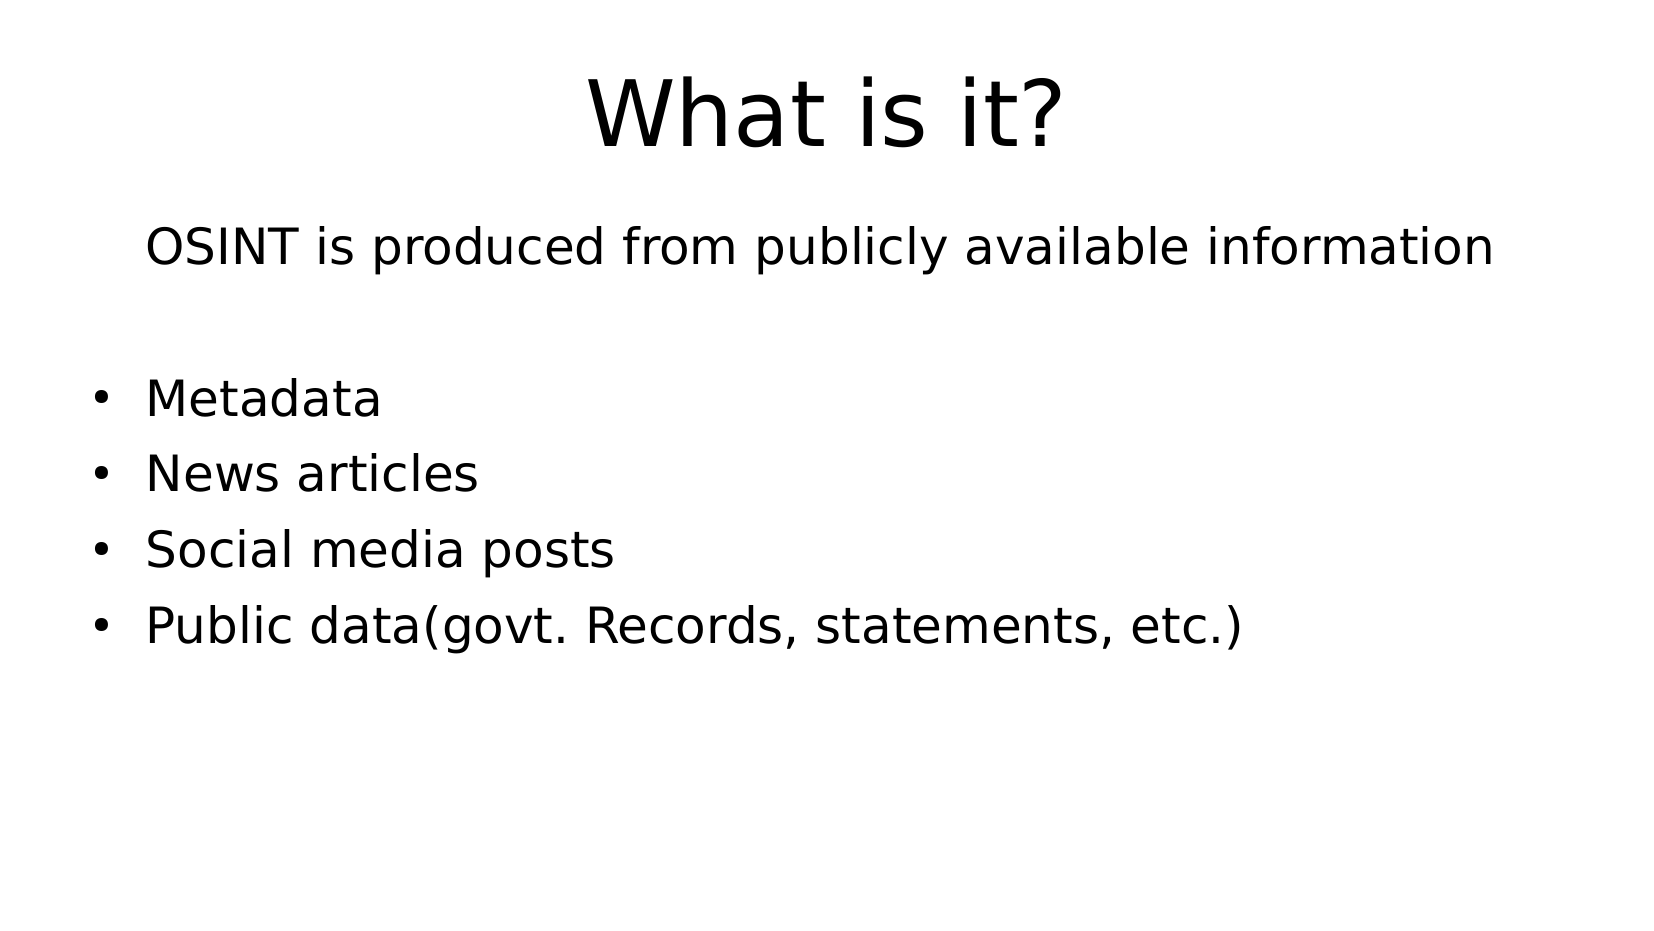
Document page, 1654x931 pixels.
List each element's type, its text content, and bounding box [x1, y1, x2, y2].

title What is it? [82, 37, 1571, 193]
list OSINT is produced from publicly available information Metadata News articles Social media posts Public data(govt. Records, statements, etc.) [75, 217, 1564, 758]
